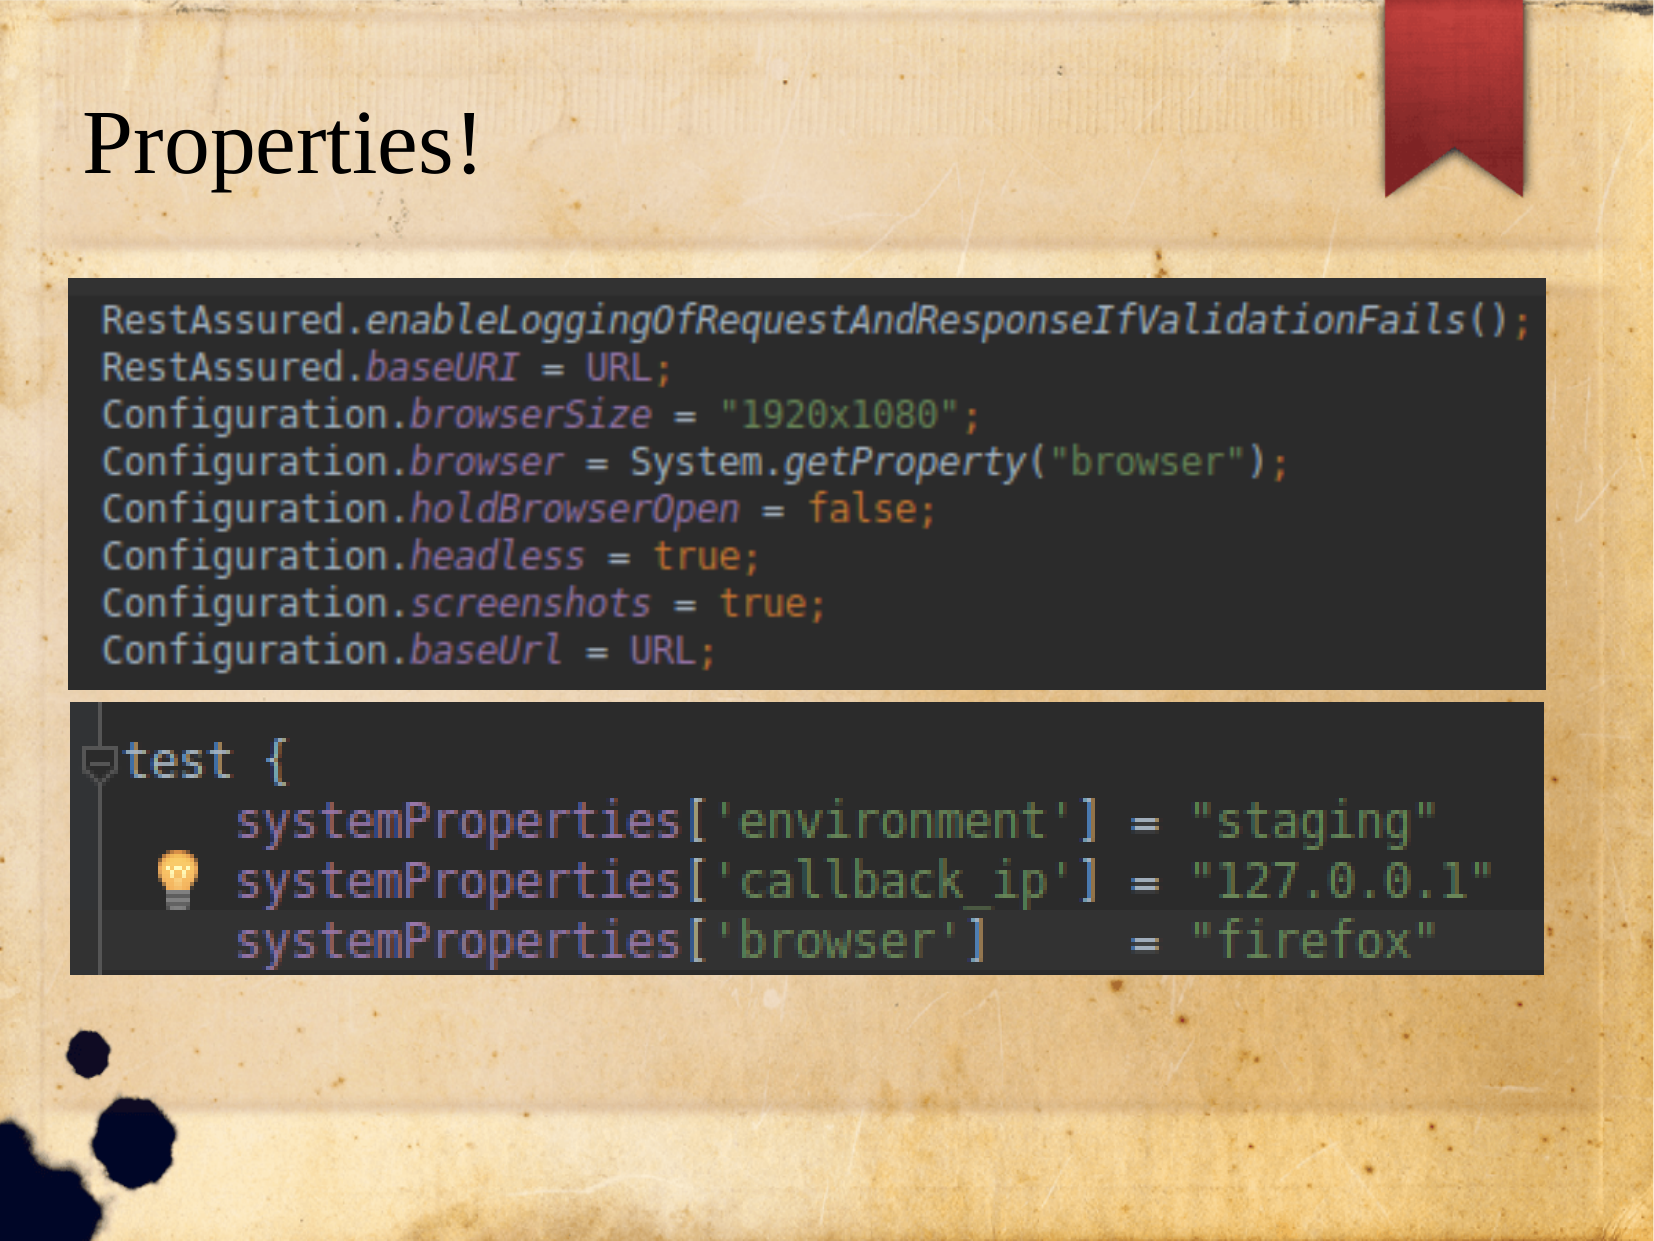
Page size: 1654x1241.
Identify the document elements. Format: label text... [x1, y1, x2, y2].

title Properties! [82, 49, 1347, 237]
picture [0, 0, 1654, 1241]
